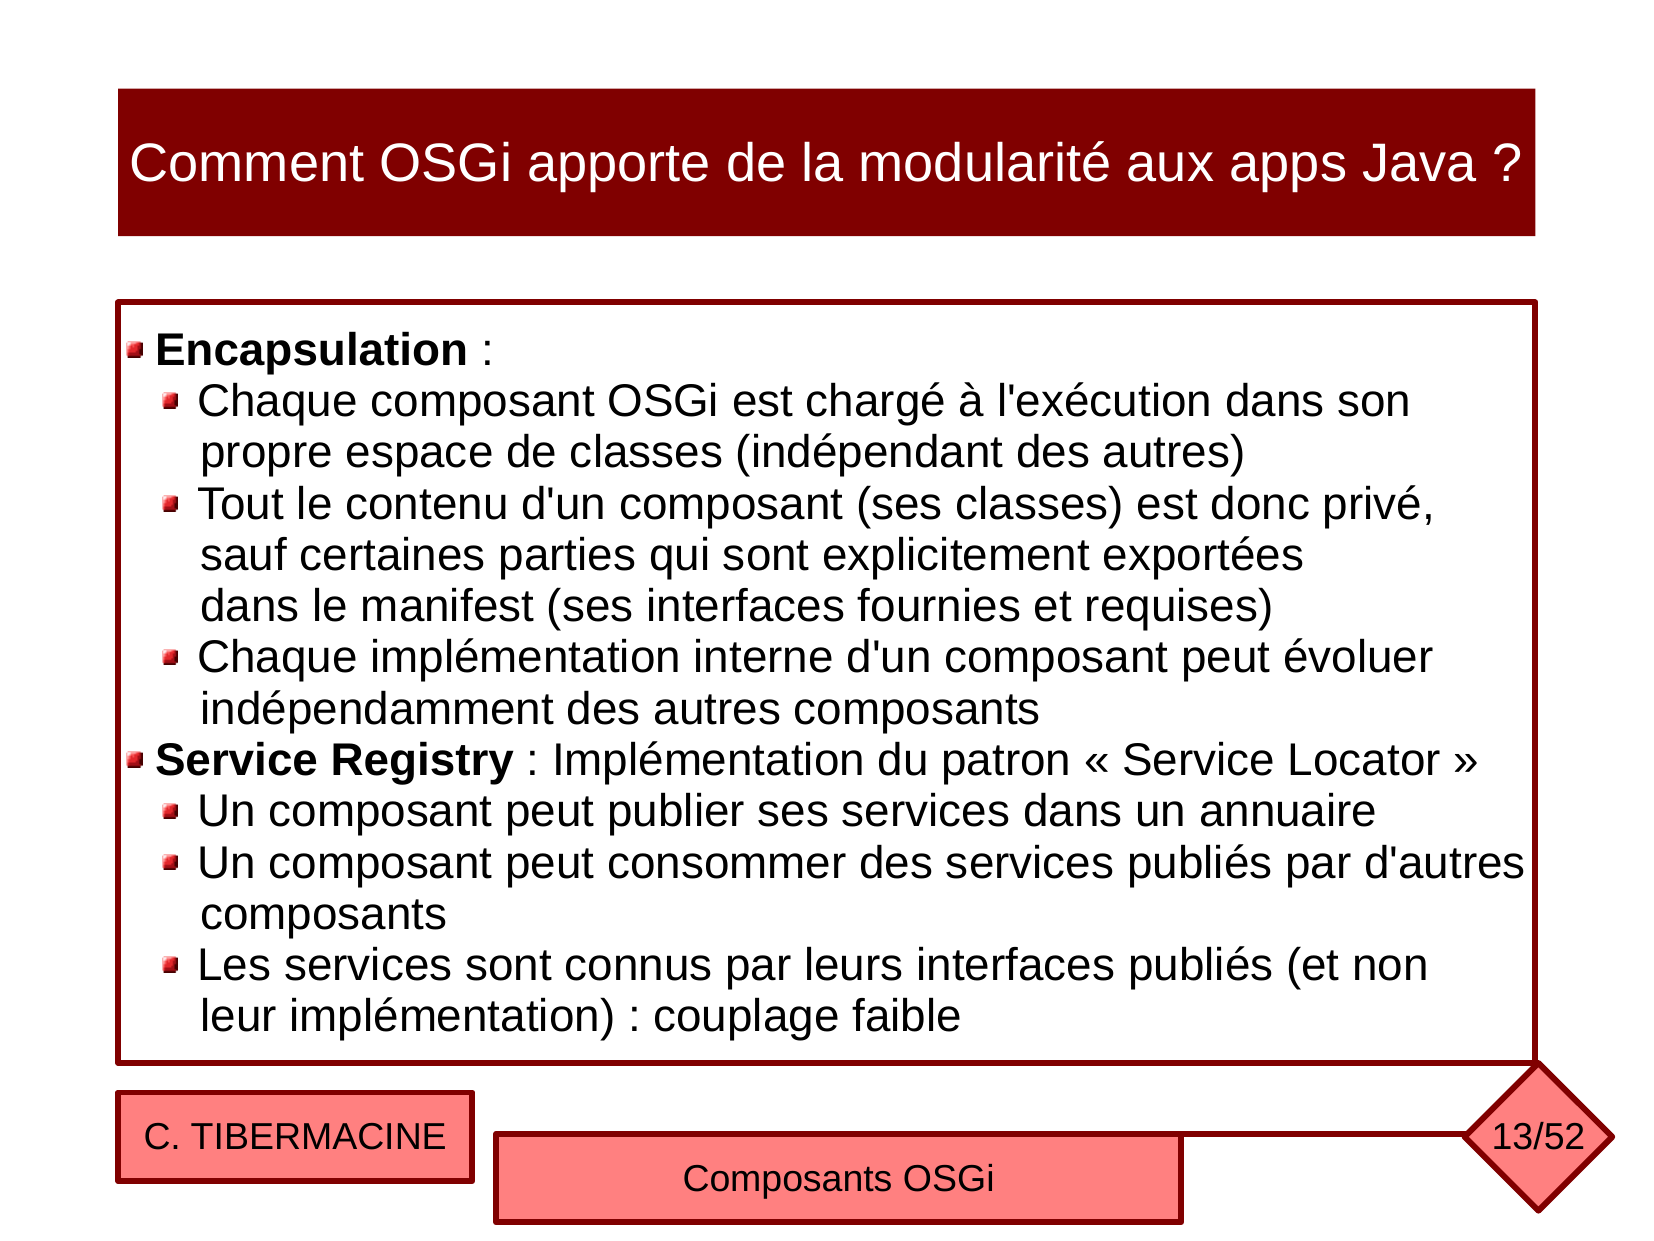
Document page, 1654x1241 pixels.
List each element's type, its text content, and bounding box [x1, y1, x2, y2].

picture [162, 854, 178, 870]
text_box [1601, 1125, 1613, 1149]
text_box Encapsulation : Chaque composant OSGi est chargé à l'exécution dans son propre espace de classes (indépendant des autres) Tout le contenu d'un composant (ses classes) est donc privé, sauf certaines parties qui sont explicitement exportées dans le manifest (ses interfaces fournies et requises) Chaque implémentation interne d'un composant peut évoluer indépendamment des autres composants Service Registry : Implémentation du patron « Service Locator » Un composant peut publier ses services dans un annuaire Un composant peut consommer des services publiés par d'autres composants Les services sont connus par leurs interfaces publiés (et non leur implémentation) : couplage faible [118, 302, 1536, 1063]
picture [126, 751, 143, 768]
picture [162, 956, 178, 973]
picture [162, 495, 178, 512]
text_box Composants OSGi [496, 1133, 1182, 1223]
picture [162, 803, 178, 819]
text_box C. TIBERMACINE [118, 1092, 473, 1182]
picture [126, 341, 143, 358]
text_box Comment OSGi apporte de la modularité aux apps Java ? [118, 88, 1536, 237]
picture [162, 392, 178, 409]
text_box [1494, 1062, 1583, 1107]
text_box [1464, 1125, 1476, 1149]
picture [162, 649, 178, 665]
text_box <numéro>/52 [1476, 1107, 1601, 1207]
